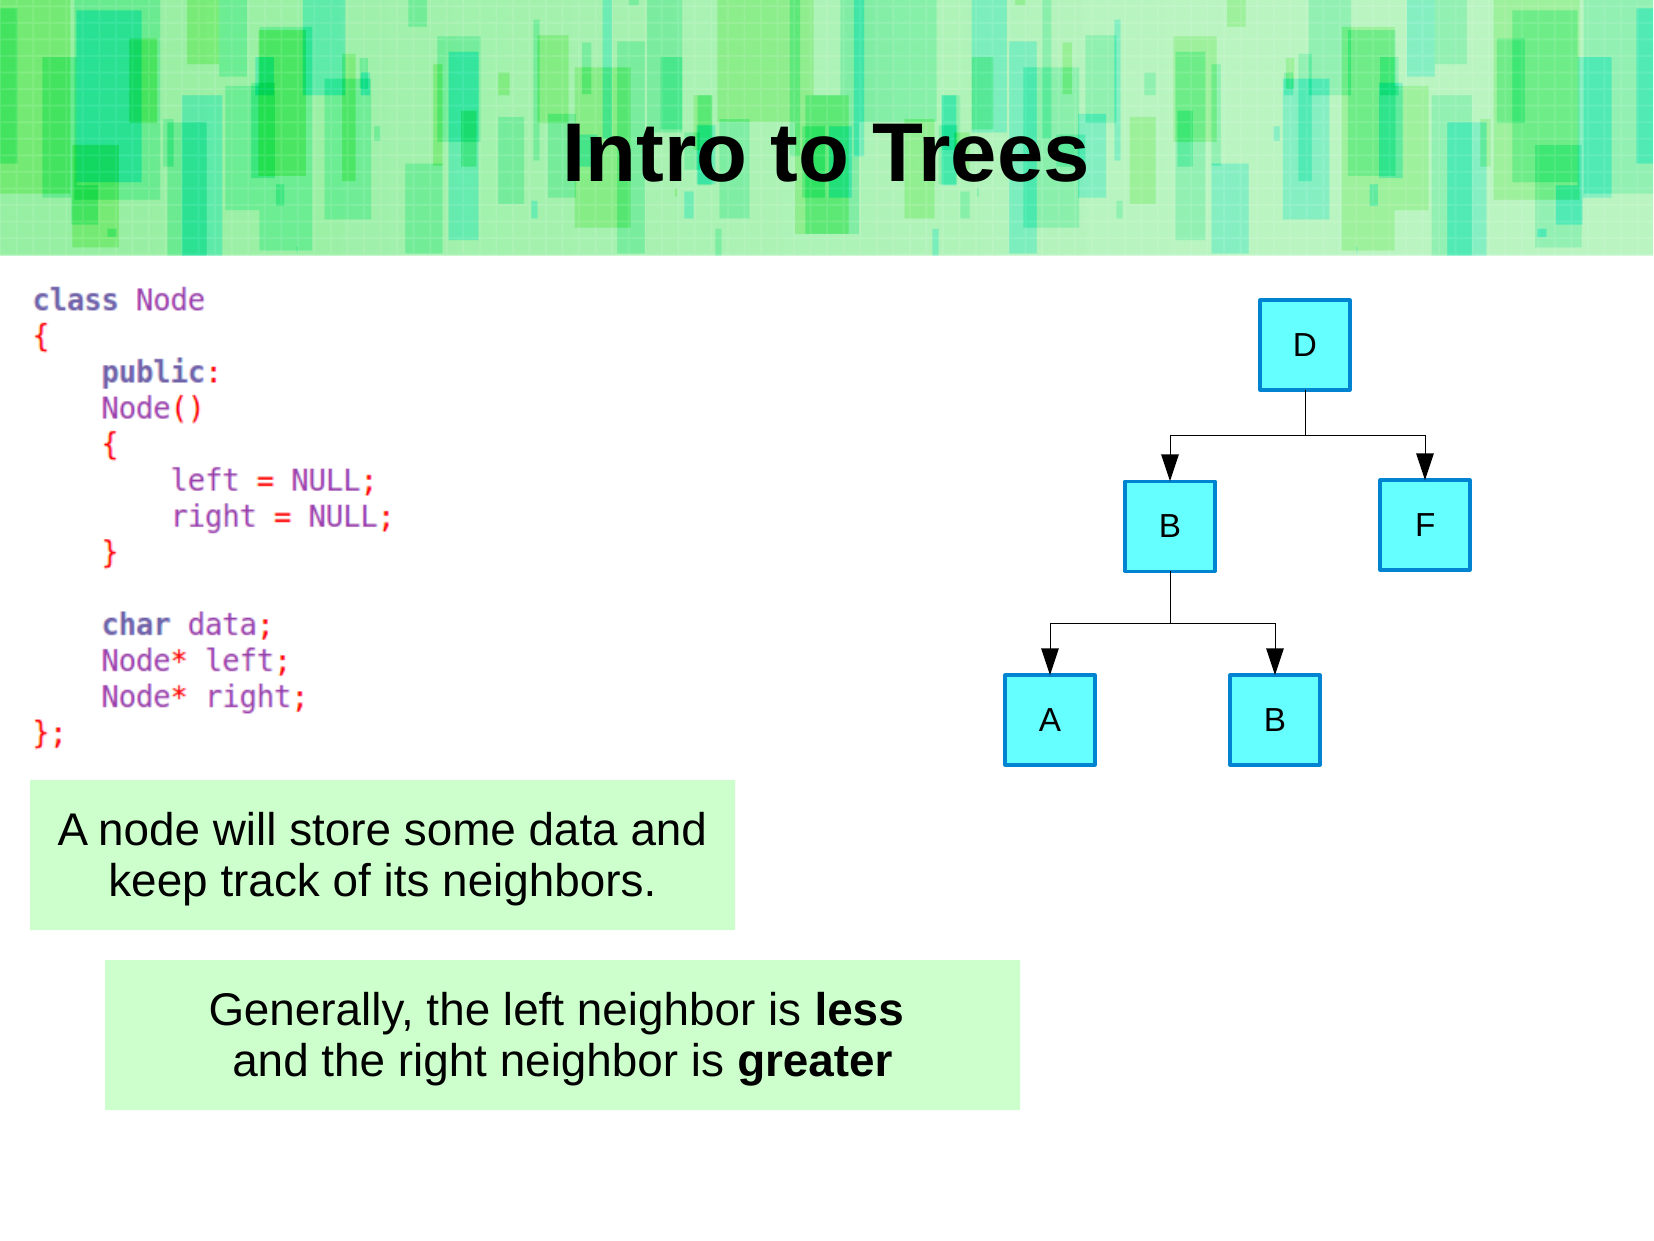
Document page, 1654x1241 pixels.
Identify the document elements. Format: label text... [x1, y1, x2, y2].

text_box A node will store some data and keep track of its neighbors. [30, 780, 736, 931]
text_box Generally, the left neighbor is less and the right neighbor is greater [105, 960, 1021, 1111]
text_box B [1230, 675, 1321, 766]
text_box A [1005, 675, 1096, 766]
text_box F [1380, 480, 1471, 571]
title Intro to Trees [82, 49, 1571, 257]
picture [0, 0, 1654, 1241]
text_box D [1260, 300, 1351, 391]
text_box B [1125, 481, 1216, 572]
